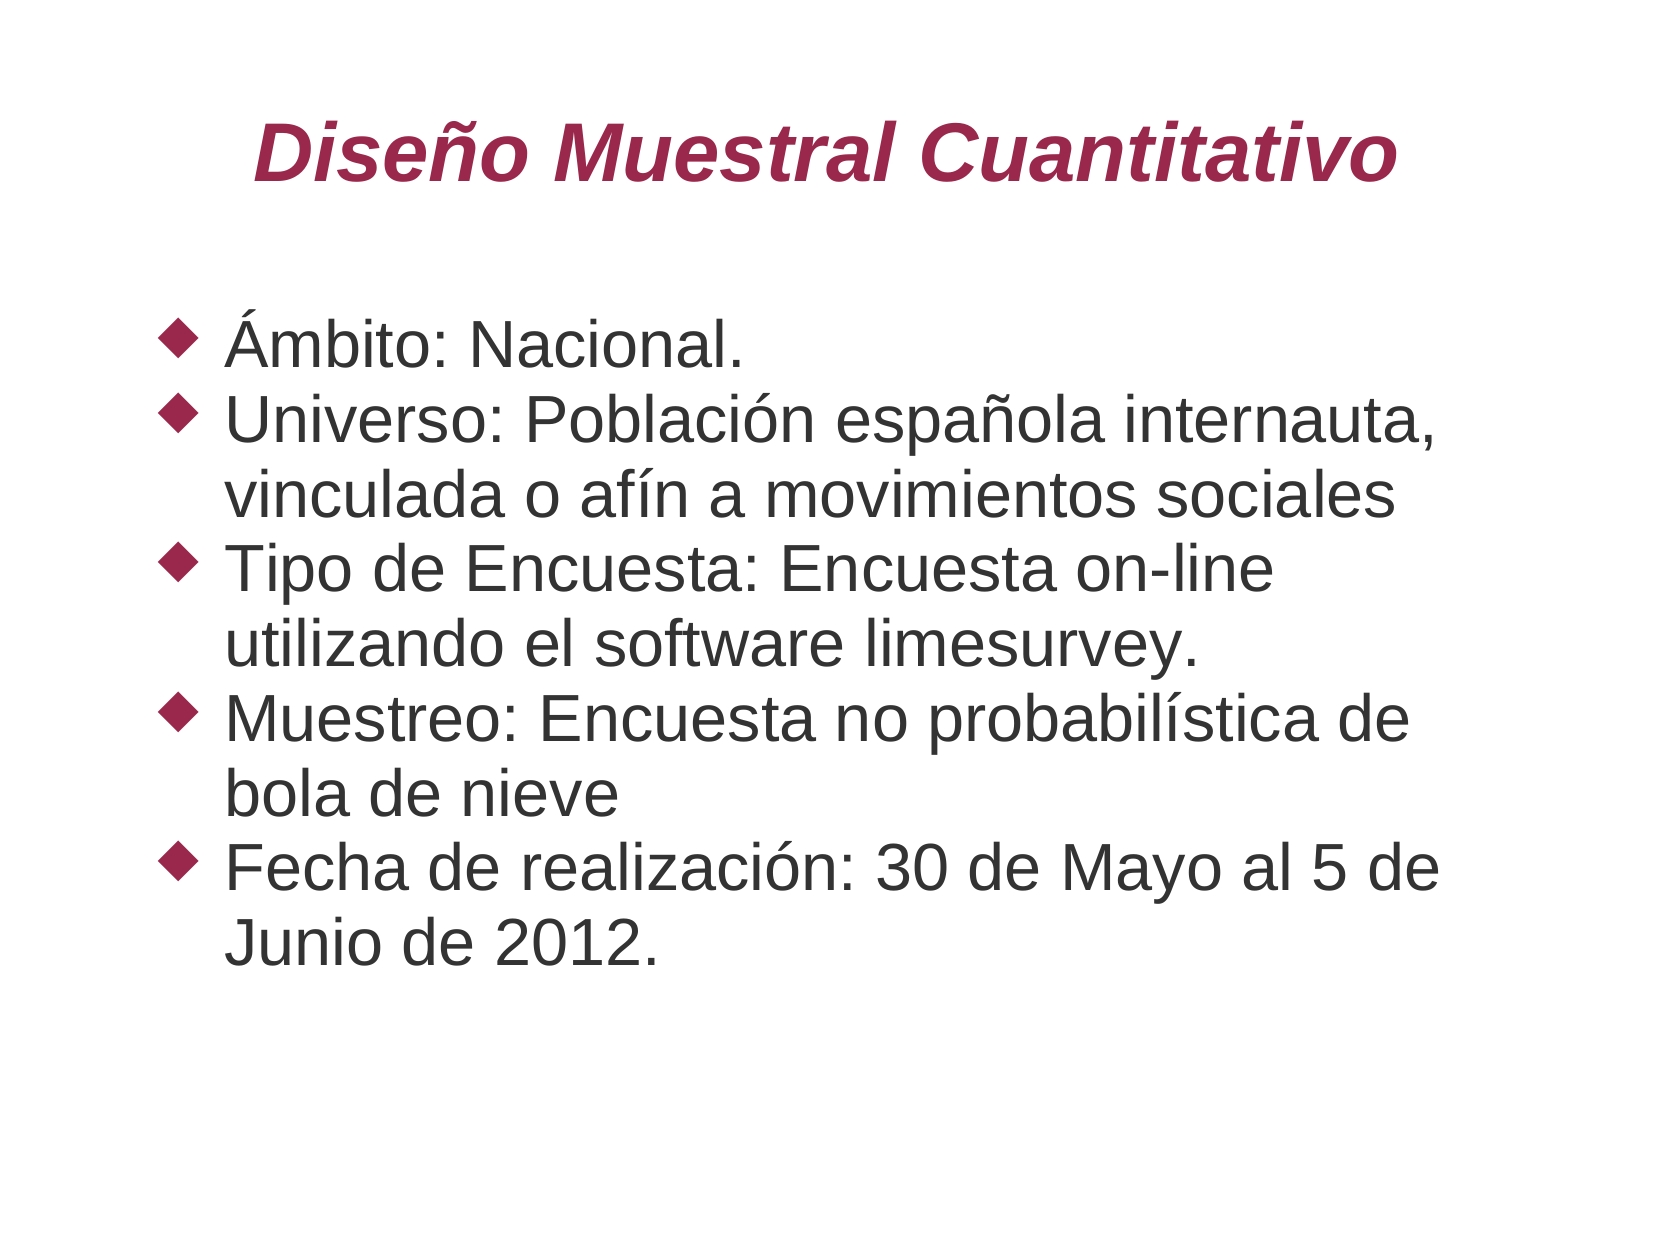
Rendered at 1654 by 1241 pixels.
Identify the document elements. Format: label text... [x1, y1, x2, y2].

title Diseño Muestral Cuantitativo [82, 49, 1571, 257]
list Ámbito: Nacional. Universo: Población española internauta, vinculada o afín a movimientos sociales Tipo de Encuesta: Encuesta on-line utilizando el software limesurvey. Muestreo: Encuesta no probabilística de bola de nieve Fecha de realización: 30 de Mayo al 5 de Junio de 2012. [141, 307, 1547, 1205]
